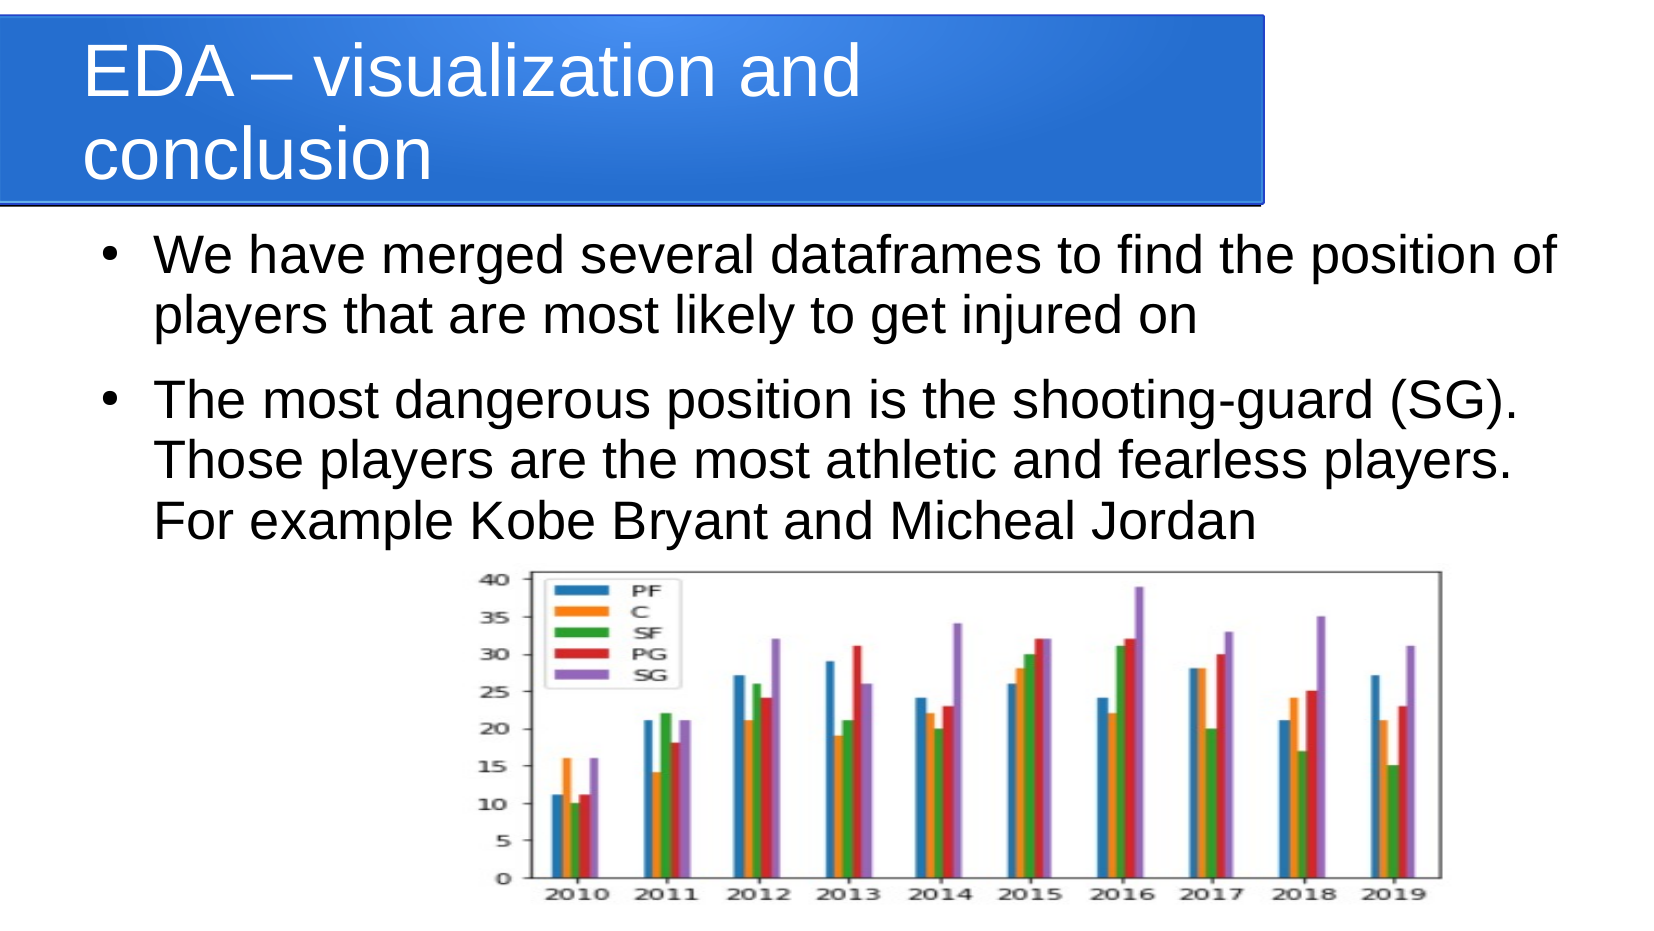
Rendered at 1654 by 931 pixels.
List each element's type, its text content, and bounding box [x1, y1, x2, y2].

picture [462, 563, 1456, 919]
title EDA – visualization and conclusion [82, 29, 1235, 196]
list We have merged several dataframes to find the position of players that are most likely to get injured on The most dangerous position is the shooting-guard (SG). Those players are the most athletic and fearless players. For example Kobe Bryant and Micheal Jordan [82, 224, 1571, 764]
